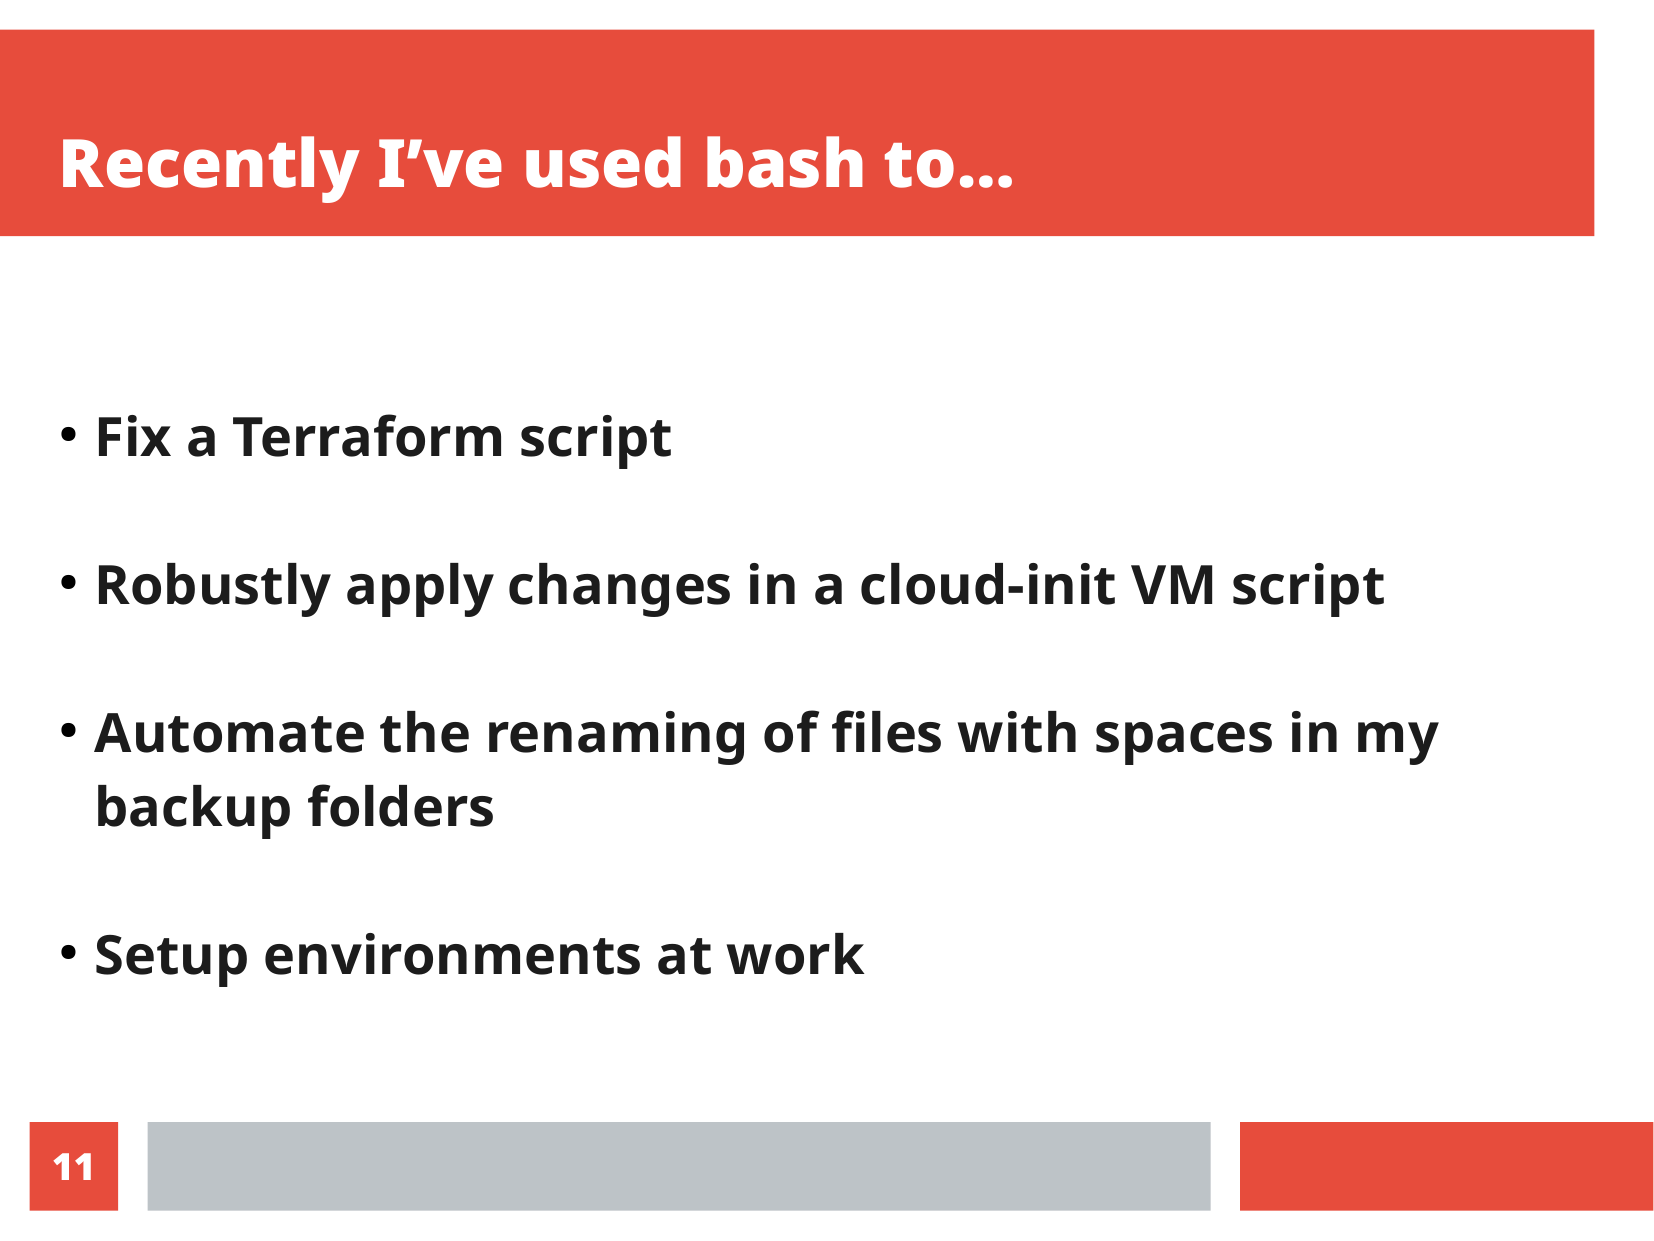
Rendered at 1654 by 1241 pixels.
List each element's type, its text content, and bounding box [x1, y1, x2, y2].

title Recently I’ve used bash to… [59, 59, 1595, 207]
subtitle Fix a Terraform script Robustly apply changes in a cloud-init VM script Automate the renaming of files with spaces in my backup folders Setup environments at work [59, 324, 1565, 1093]
